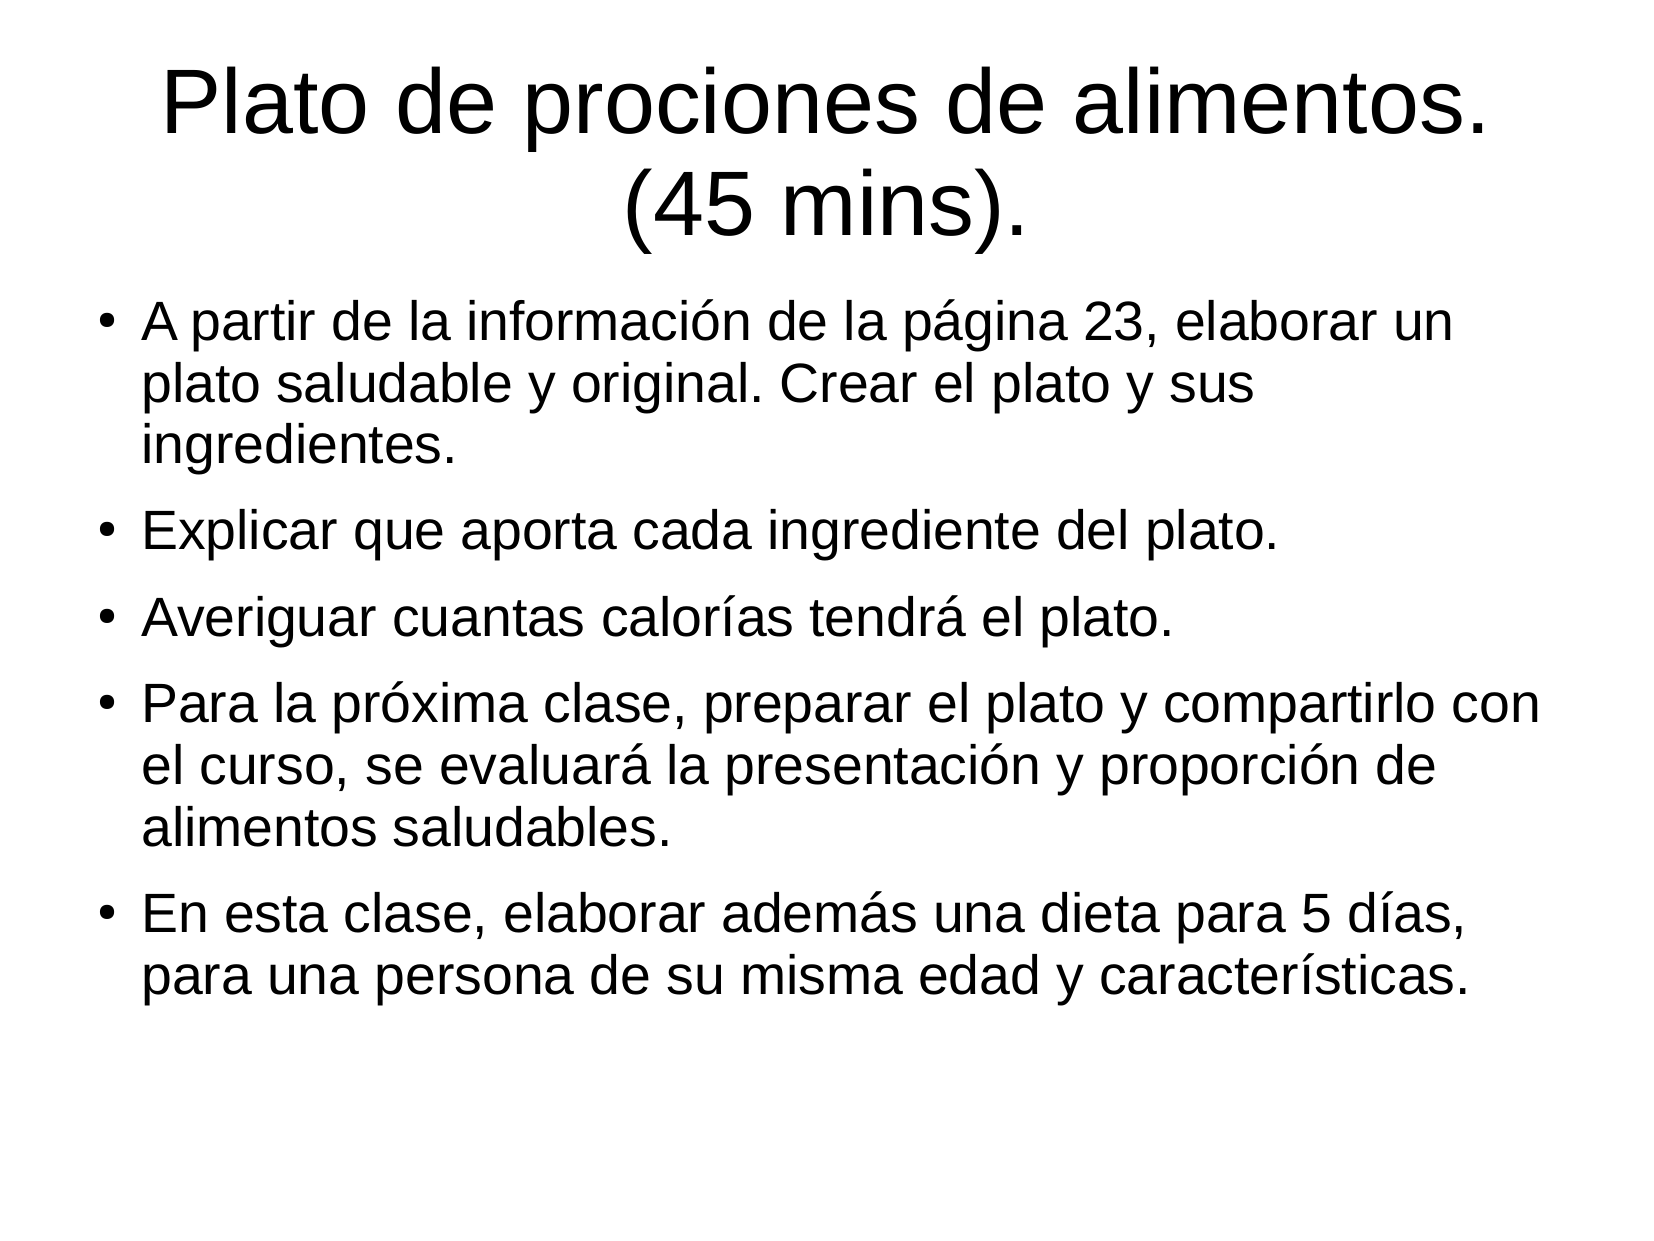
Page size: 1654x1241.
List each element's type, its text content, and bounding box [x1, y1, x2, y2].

list A partir de la información de la página 23, elaborar un plato saludable y original. Crear el plato y sus ingredientes. Explicar que aporta cada ingrediente del plato. Averiguar cuantas calorías tendrá el plato. Para la próxima clase, preparar el plato y compartirlo con el curso, se evaluará la presentación y proporción de alimentos saludables. En esta clase, elaborar además una dieta para 5 días, para una persona de su misma edad y características. [82, 290, 1571, 1010]
title Plato de prociones de alimentos. (45 mins). [82, 49, 1571, 257]
